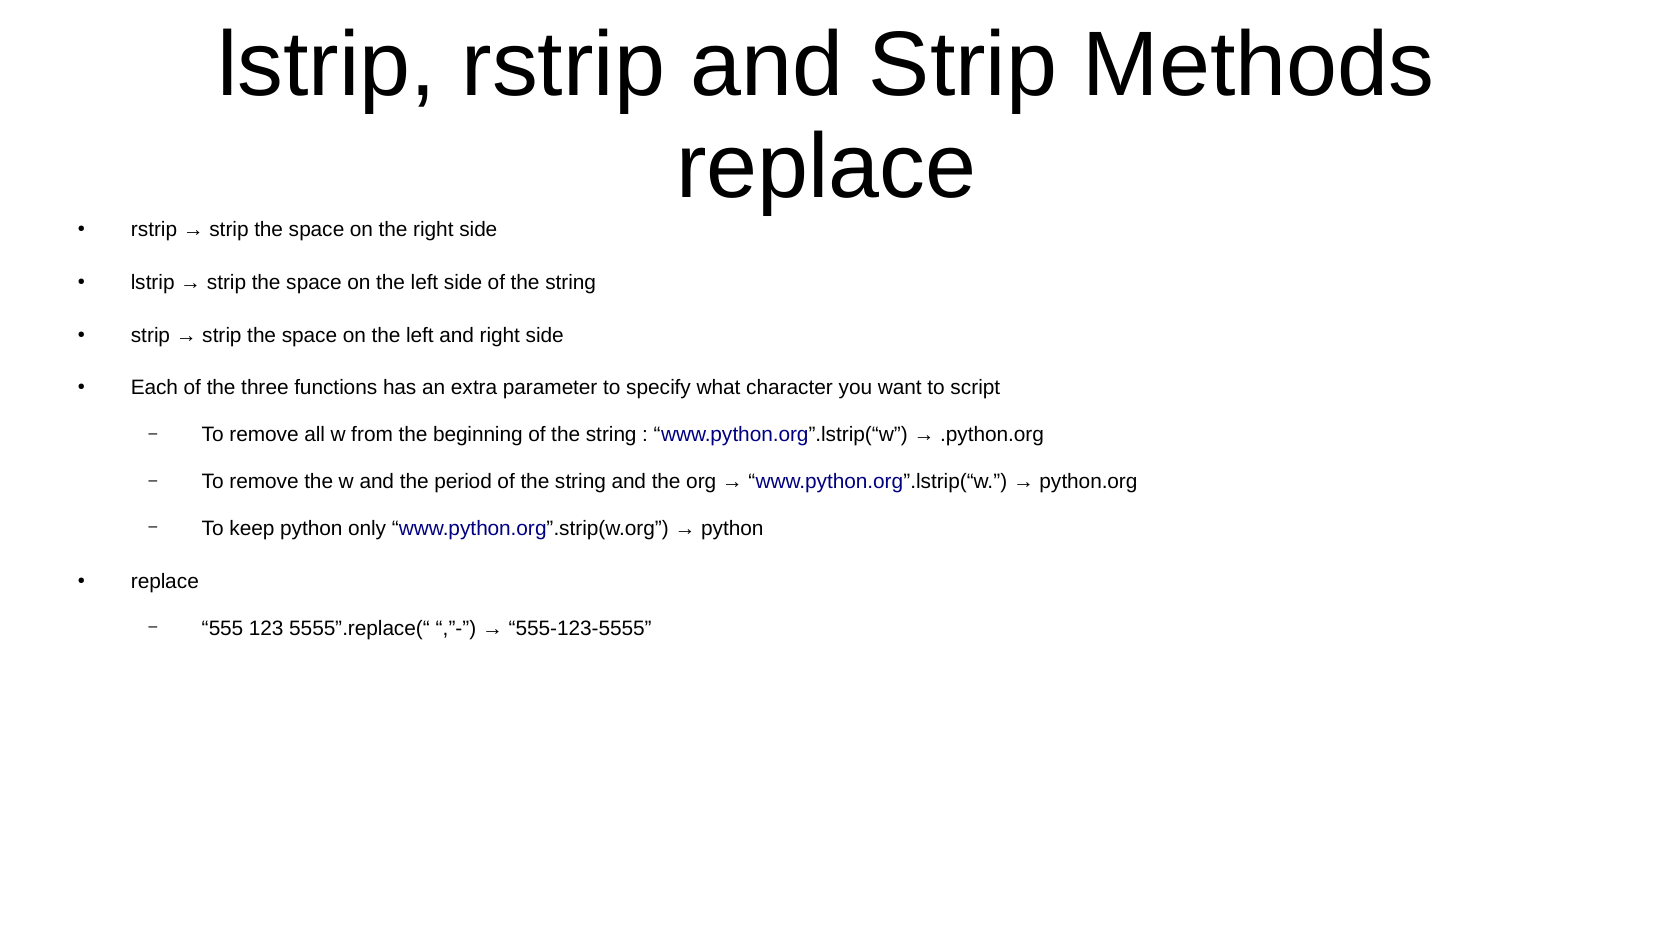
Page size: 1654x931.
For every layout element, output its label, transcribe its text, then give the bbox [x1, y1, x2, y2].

title lstrip, rstrip and Strip Methods replace [82, 12, 1571, 217]
list rstrip → strip the space on the right side lstrip → strip the space on the left side of the string strip → strip the space on the left and right side Each of the three functions has an extra parameter to specify what character you want to script To remove all w from the beginning of the string : “www.python.org”.lstrip(“w”) → .python.org To remove the w and the period of the string and the org → “www.python.org”.lstrip(“w.”) → python.org To keep python only “www.python.org”.strip(w.org”) → python replace “555 123 5555”.replace(“ “,”-”) → “555-123-5555” [60, 217, 1591, 871]
